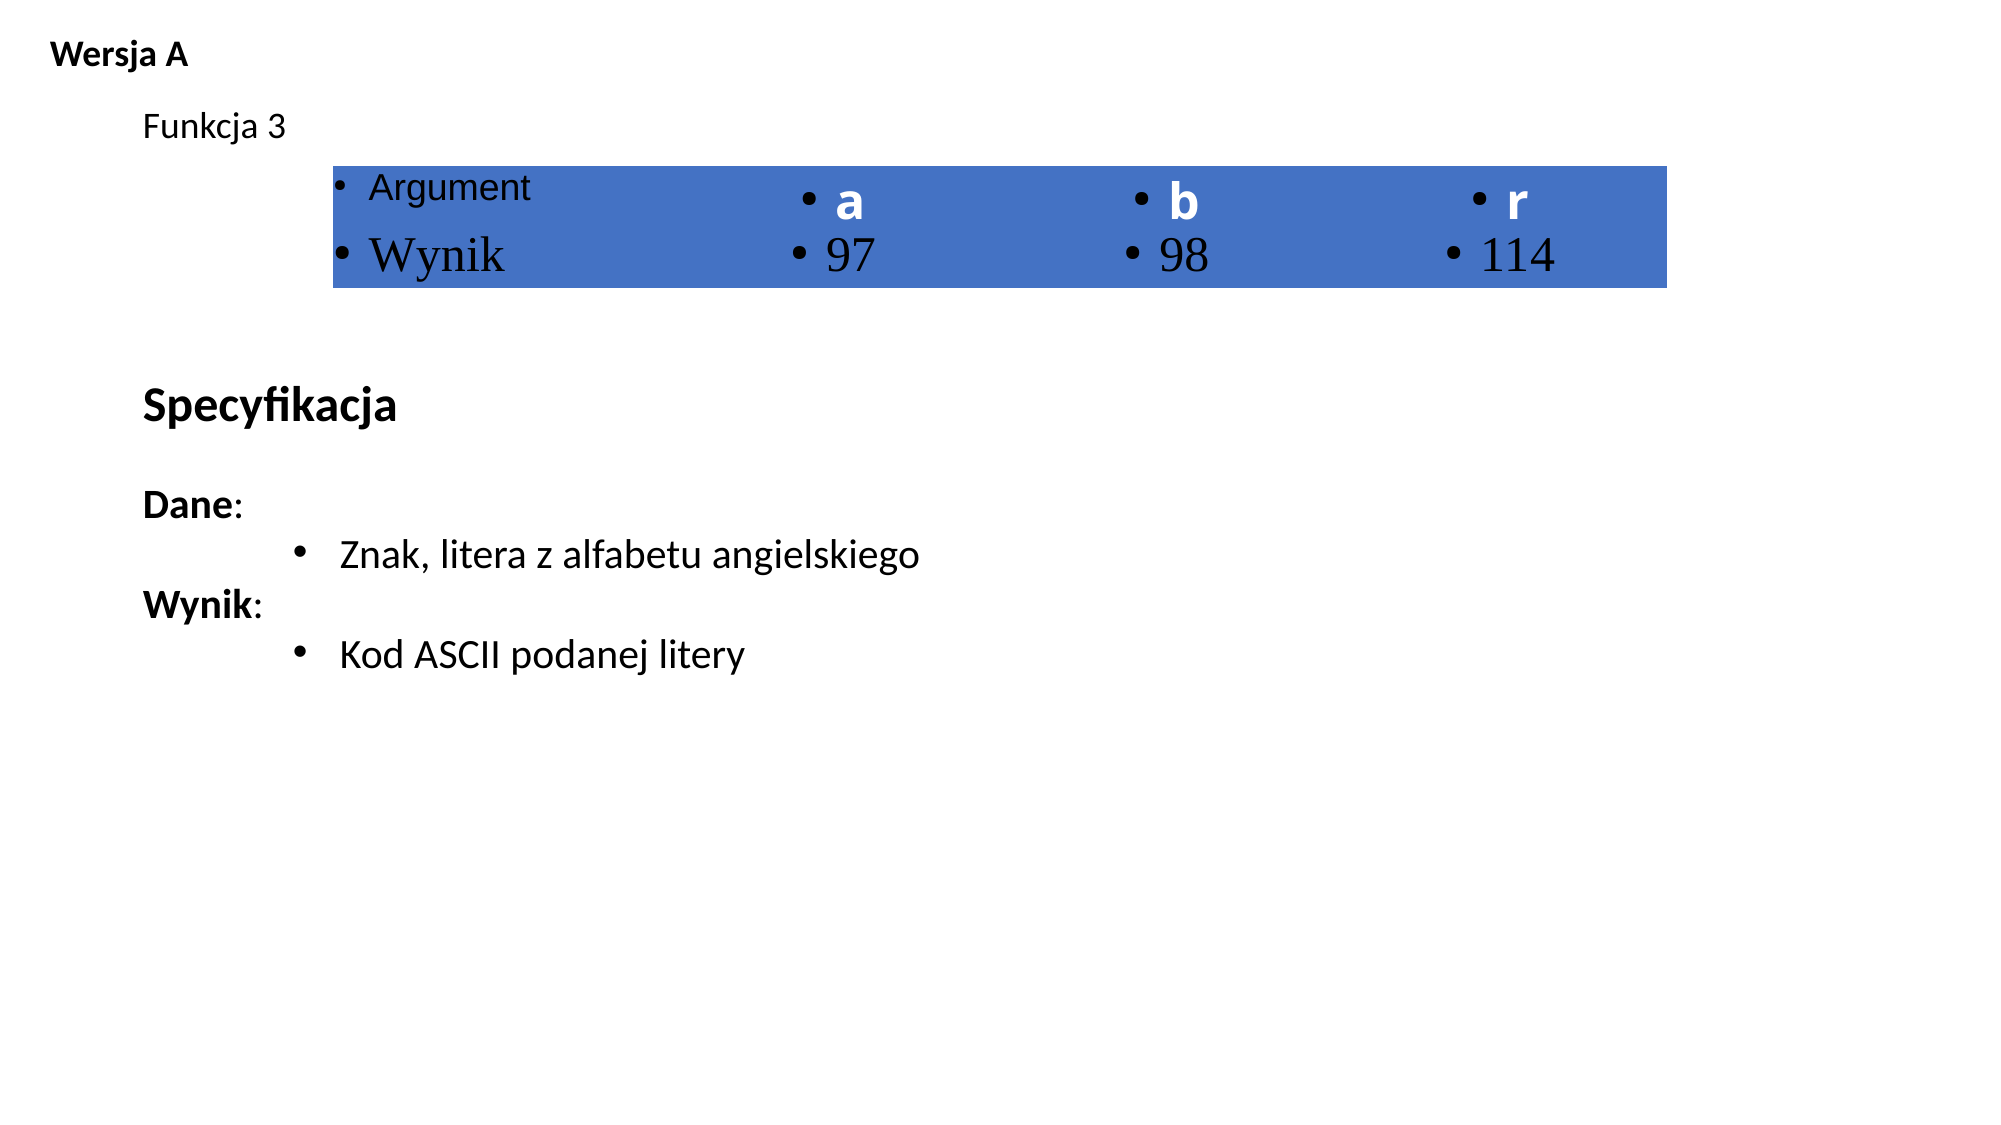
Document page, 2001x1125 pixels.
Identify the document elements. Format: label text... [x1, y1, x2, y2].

table_header b [1000, 166, 1333, 227]
table_cell 97 [667, 227, 1000, 288]
text_box Wersja A [34, 21, 206, 83]
table_header r [1333, 166, 1667, 227]
table_cell Wynik [333, 227, 667, 288]
table_header Argument [333, 166, 667, 227]
table_header a [667, 166, 1000, 227]
text_box Funkcja 3 [127, 94, 394, 155]
table_cell 98 [1000, 227, 1333, 288]
text_box Specyfikacja Dane: Znak, litera z alfabetu angielskiego Wynik: Kod ASCII podanej litery [127, 364, 1667, 688]
table_cell 114 [1333, 227, 1667, 288]
